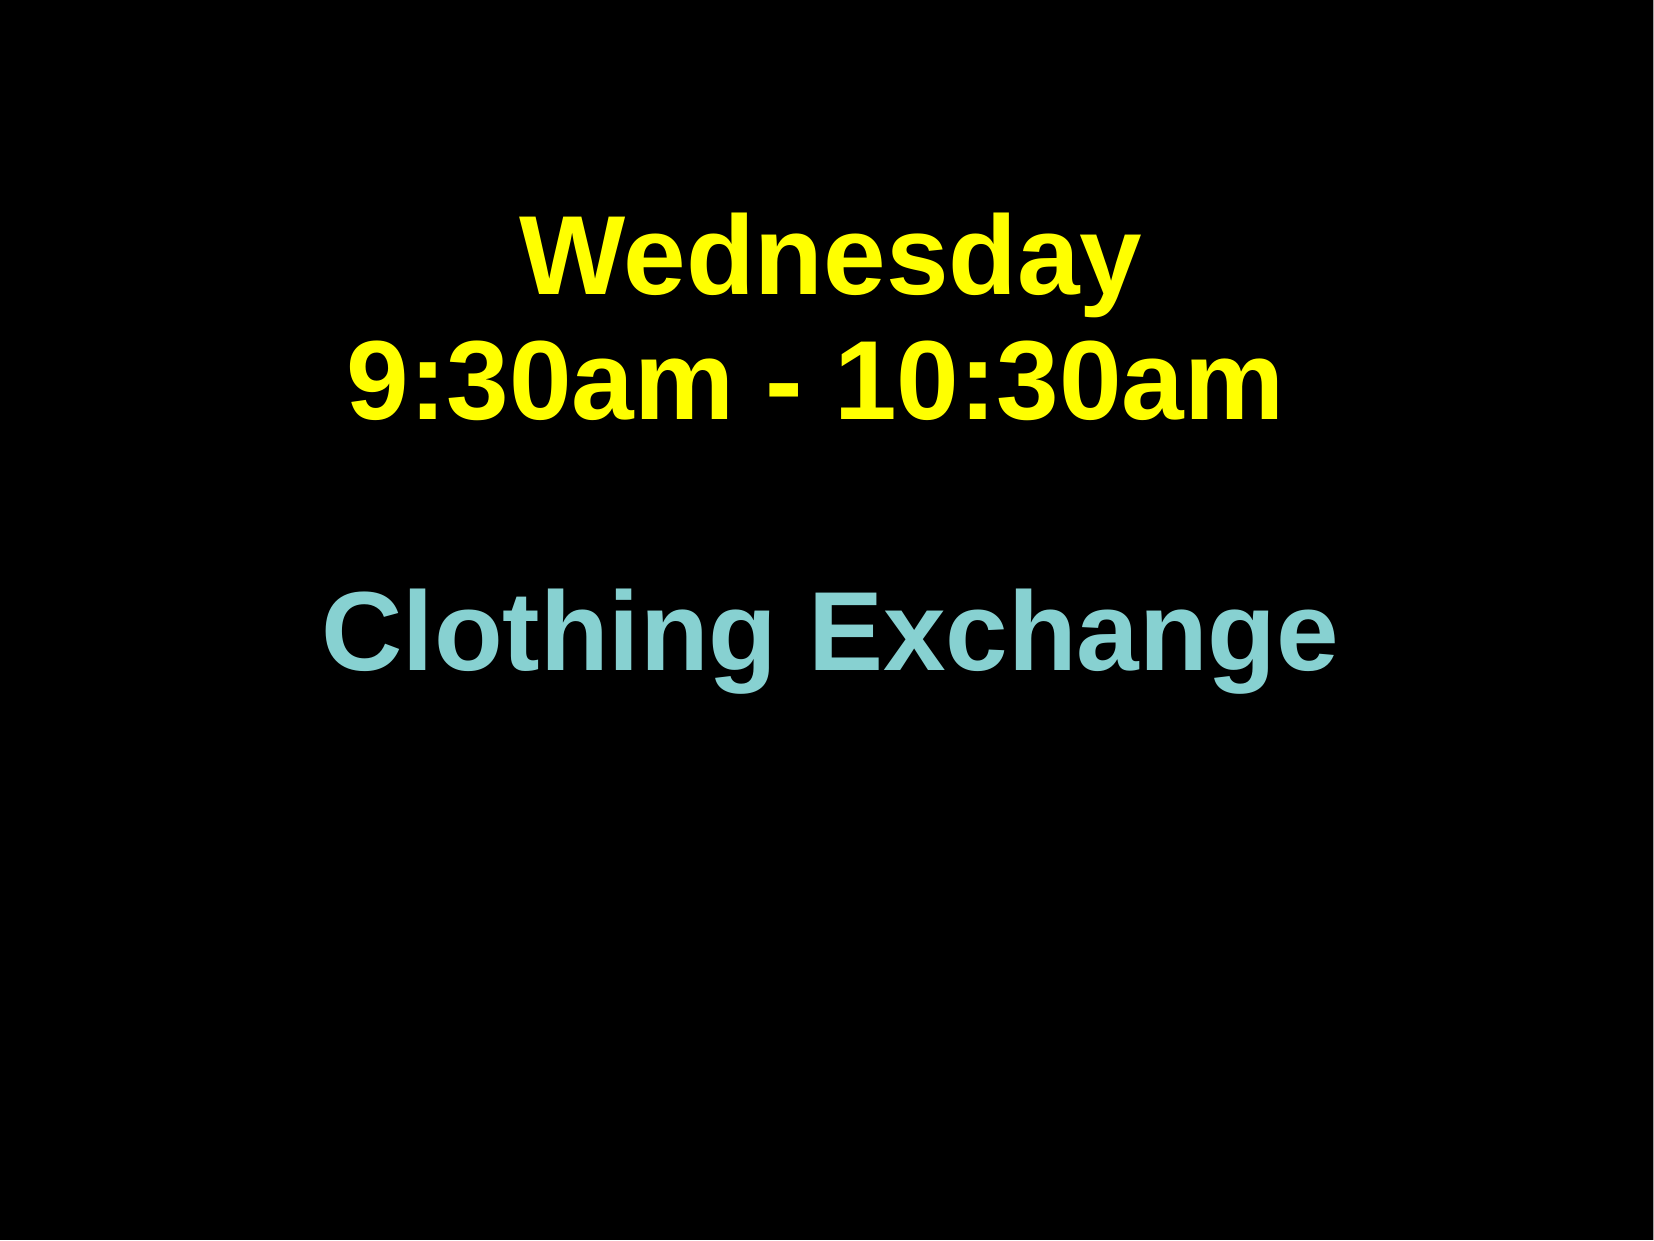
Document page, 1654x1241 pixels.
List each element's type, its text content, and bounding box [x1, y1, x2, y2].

text_box Wednesday 9:30am - 10:30am Clothing Exchange [59, 59, 1603, 1179]
